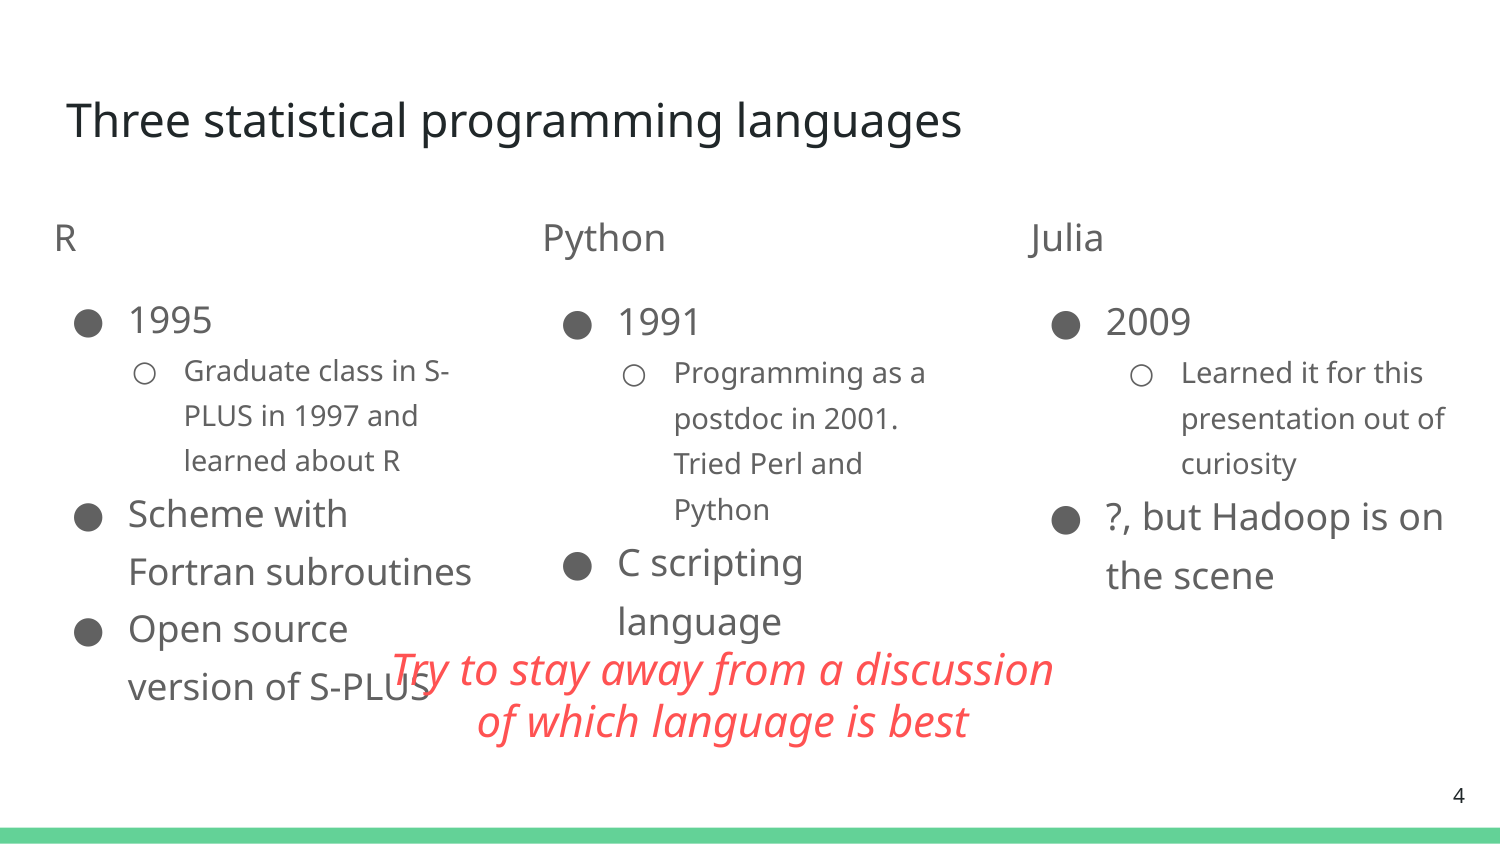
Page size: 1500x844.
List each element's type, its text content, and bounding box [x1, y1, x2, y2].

title Three statistical programming languages [51, 72, 1449, 167]
list R 1995 Graduate class in S-PLUS in 1997 and learned about R Scheme with Fortran subroutines Open source version of S-PLUS [38, 189, 489, 750]
text_box Try to stay away from a discussion of which language is best [367, 626, 1078, 762]
list Python 1991 Programming as a postdoc in 2001. Tried Perl and Python C scripting language [527, 189, 978, 626]
slide_number <number> [1389, 764, 1480, 830]
list Julia 2009 Learned it for this presentation out of curiosity ?, but Hadoop is on the scene [1015, 189, 1466, 750]
